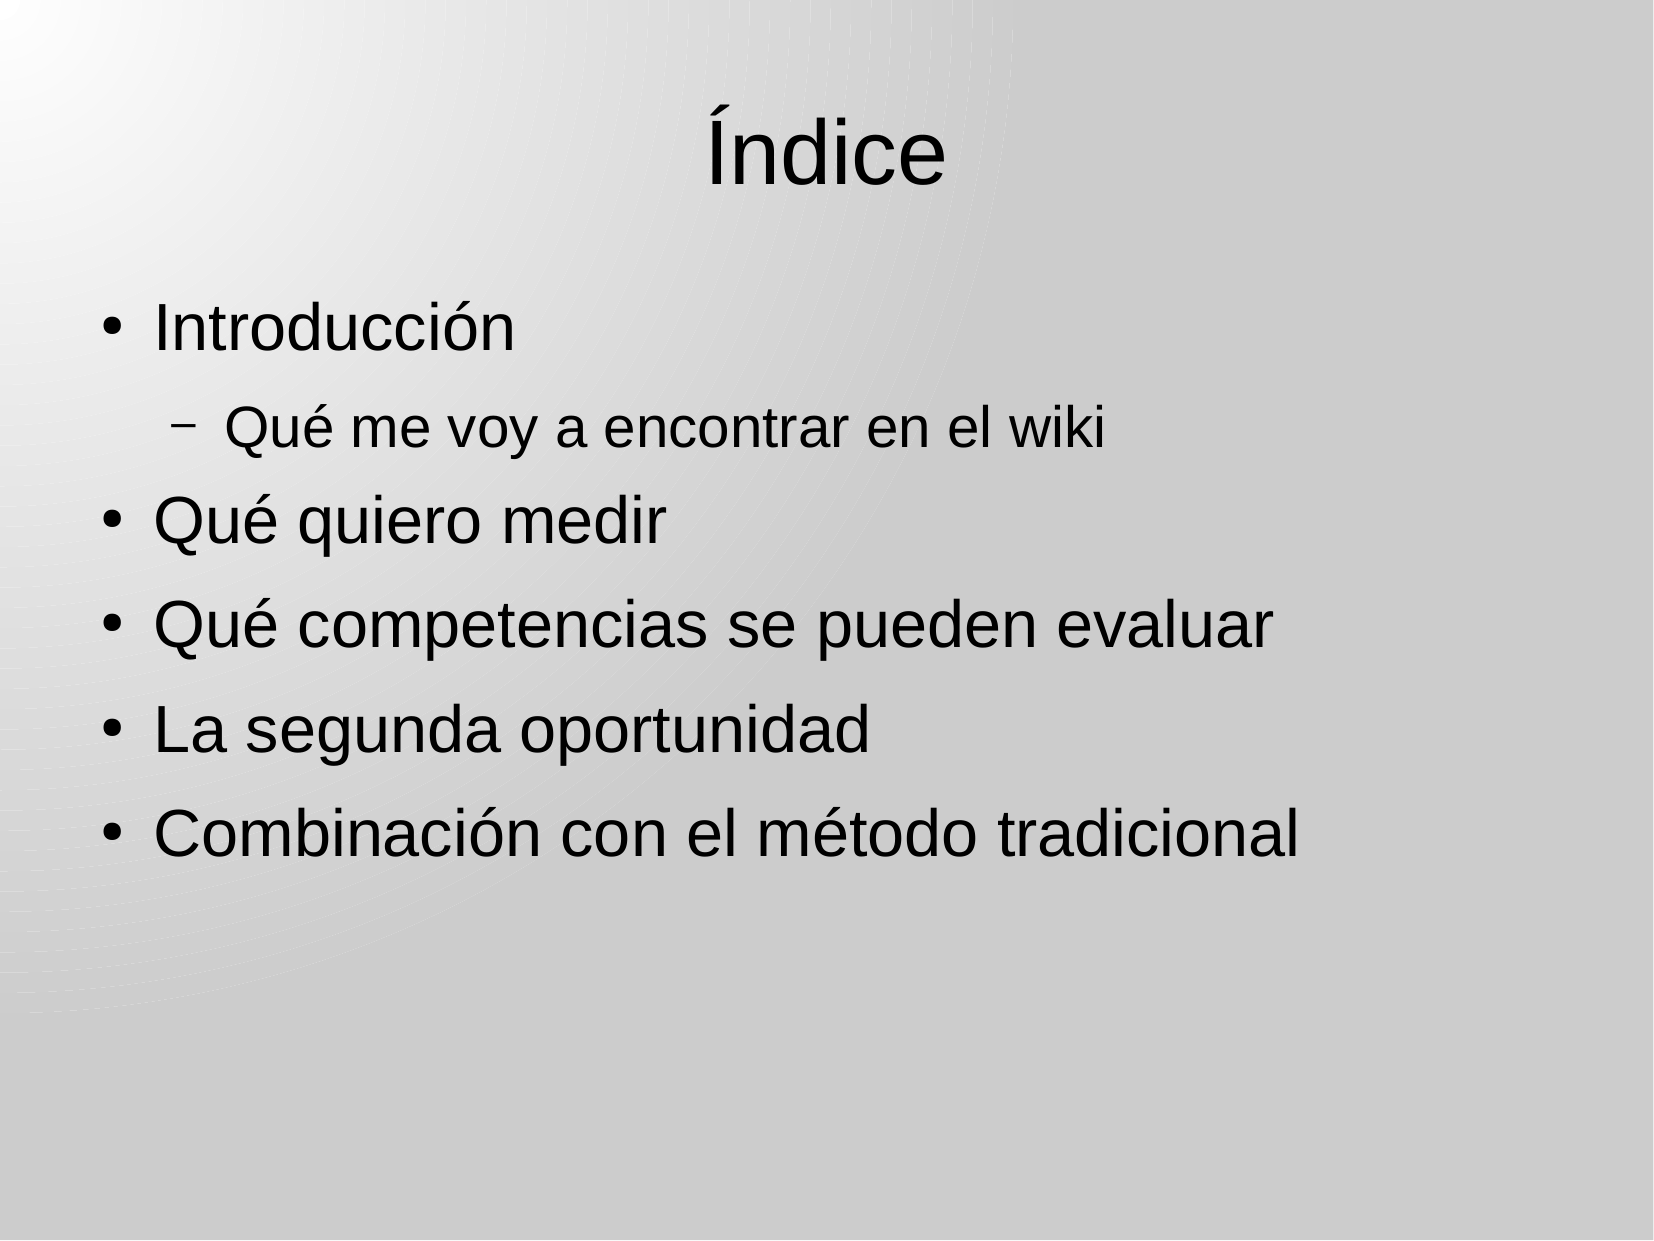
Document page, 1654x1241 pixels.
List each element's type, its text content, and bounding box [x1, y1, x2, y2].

title Índice [82, 49, 1571, 257]
list Introducción Qué me voy a encontrar en el wiki Qué quiero medir Qué competencias se pueden evaluar La segunda oportunidad Combinación con el método tradicional [82, 290, 1538, 1109]
